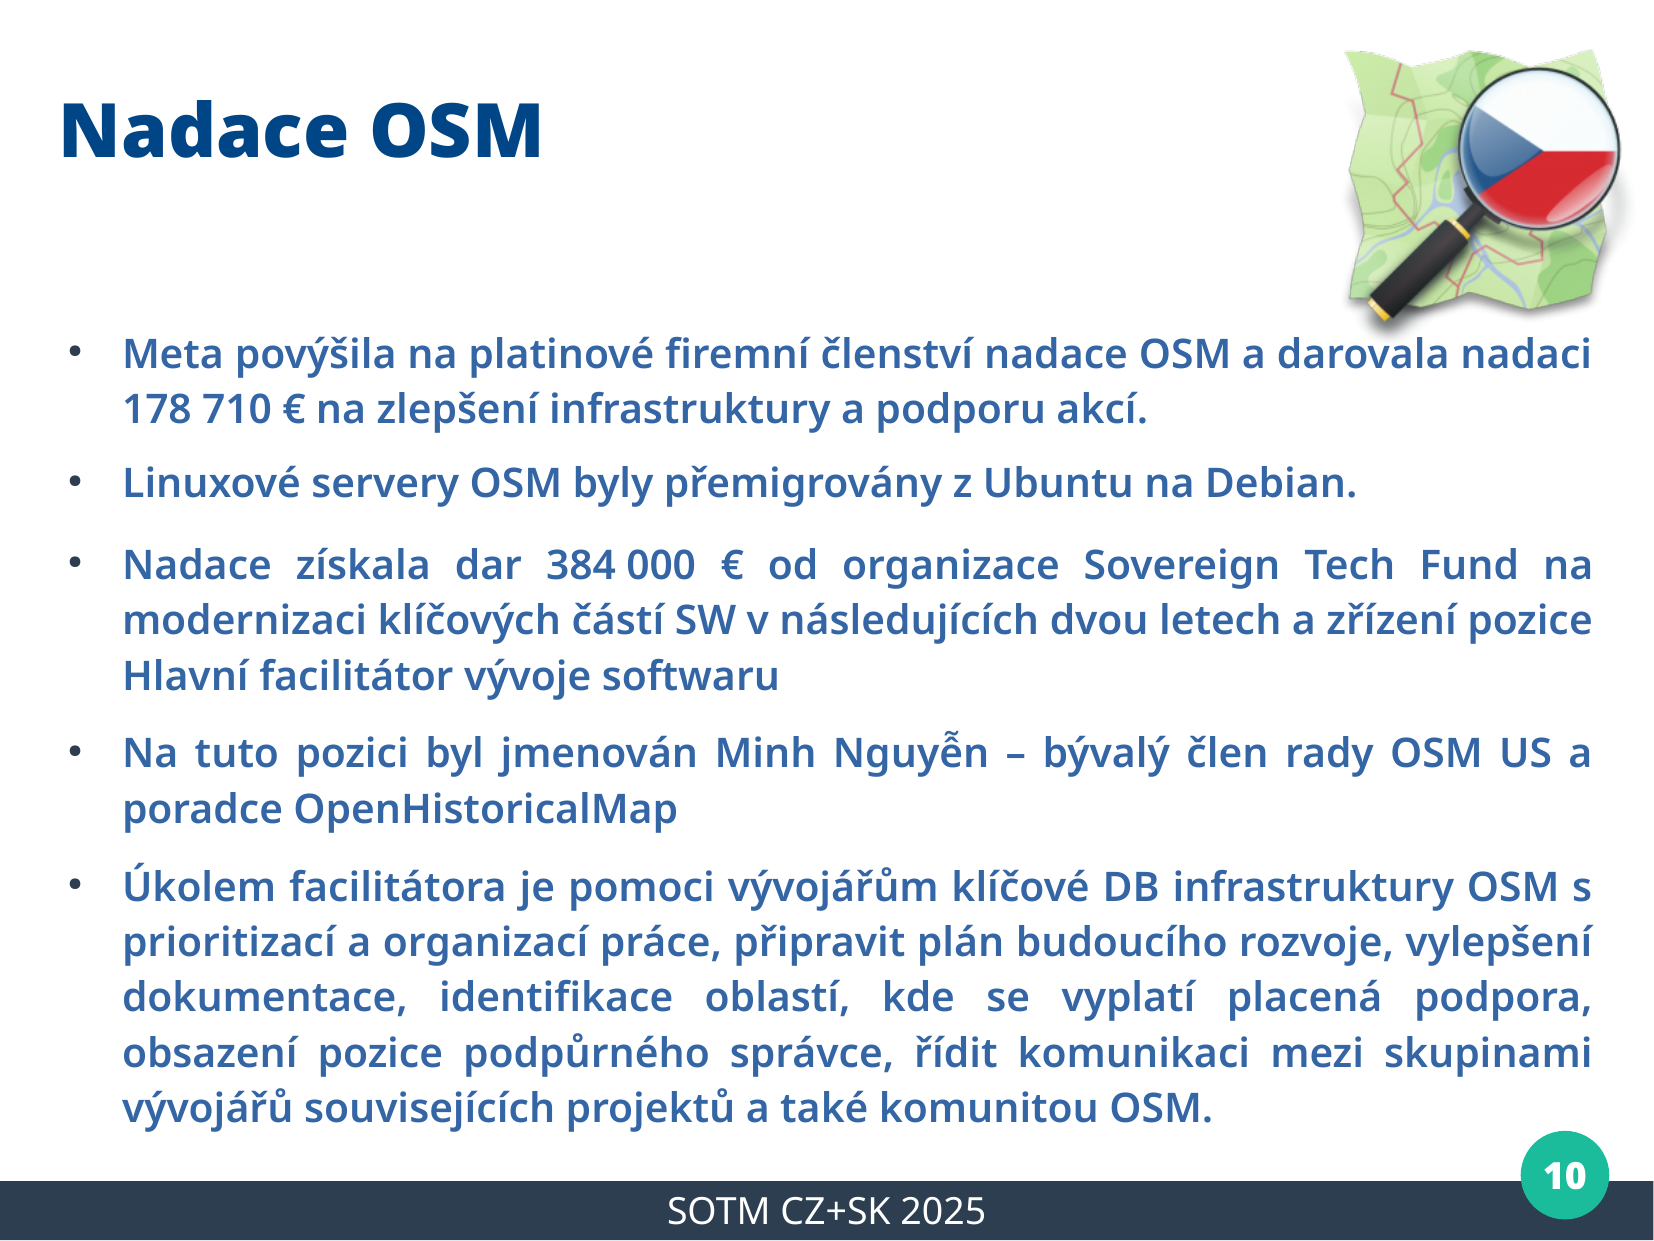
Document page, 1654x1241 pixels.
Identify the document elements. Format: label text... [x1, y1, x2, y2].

title Nadace OSM [59, 49, 1347, 207]
list Meta povýšila na platinové firemní členství nadace OSM a darovala nadaci 178 710 € na zlepšení infrastruktury a podporu akcí. Linuxové servery OSM byly přemigrovány z Ubuntu na Debian. Nadace získala dar 384 000 € od organizace Sovereign Tech Fund na modernizaci klíčových částí SW v následujících dvou letech a zřízení pozice Hlavní facilitátor vývoje softwaru Na tuto pozici byl jmenován Minh Nguyễn – bývalý člen rady OSM US a poradce OpenHistoricalMap Úkolem facilitátora je pomoci vývojářům klíčové DB infrastruktury OSM s prioritizací a organizací práce, připravit plán budoucího rozvoje, vylepšení dokumentace, identifikace oblastí, kde se vyplatí placená podpora, obsazení pozice podpůrného správce, řídit komunikaci mezi skupinami vývojářů souvisejících projektů a také komunitou OSM. [59, 324, 1595, 1152]
picture [1334, 49, 1635, 350]
